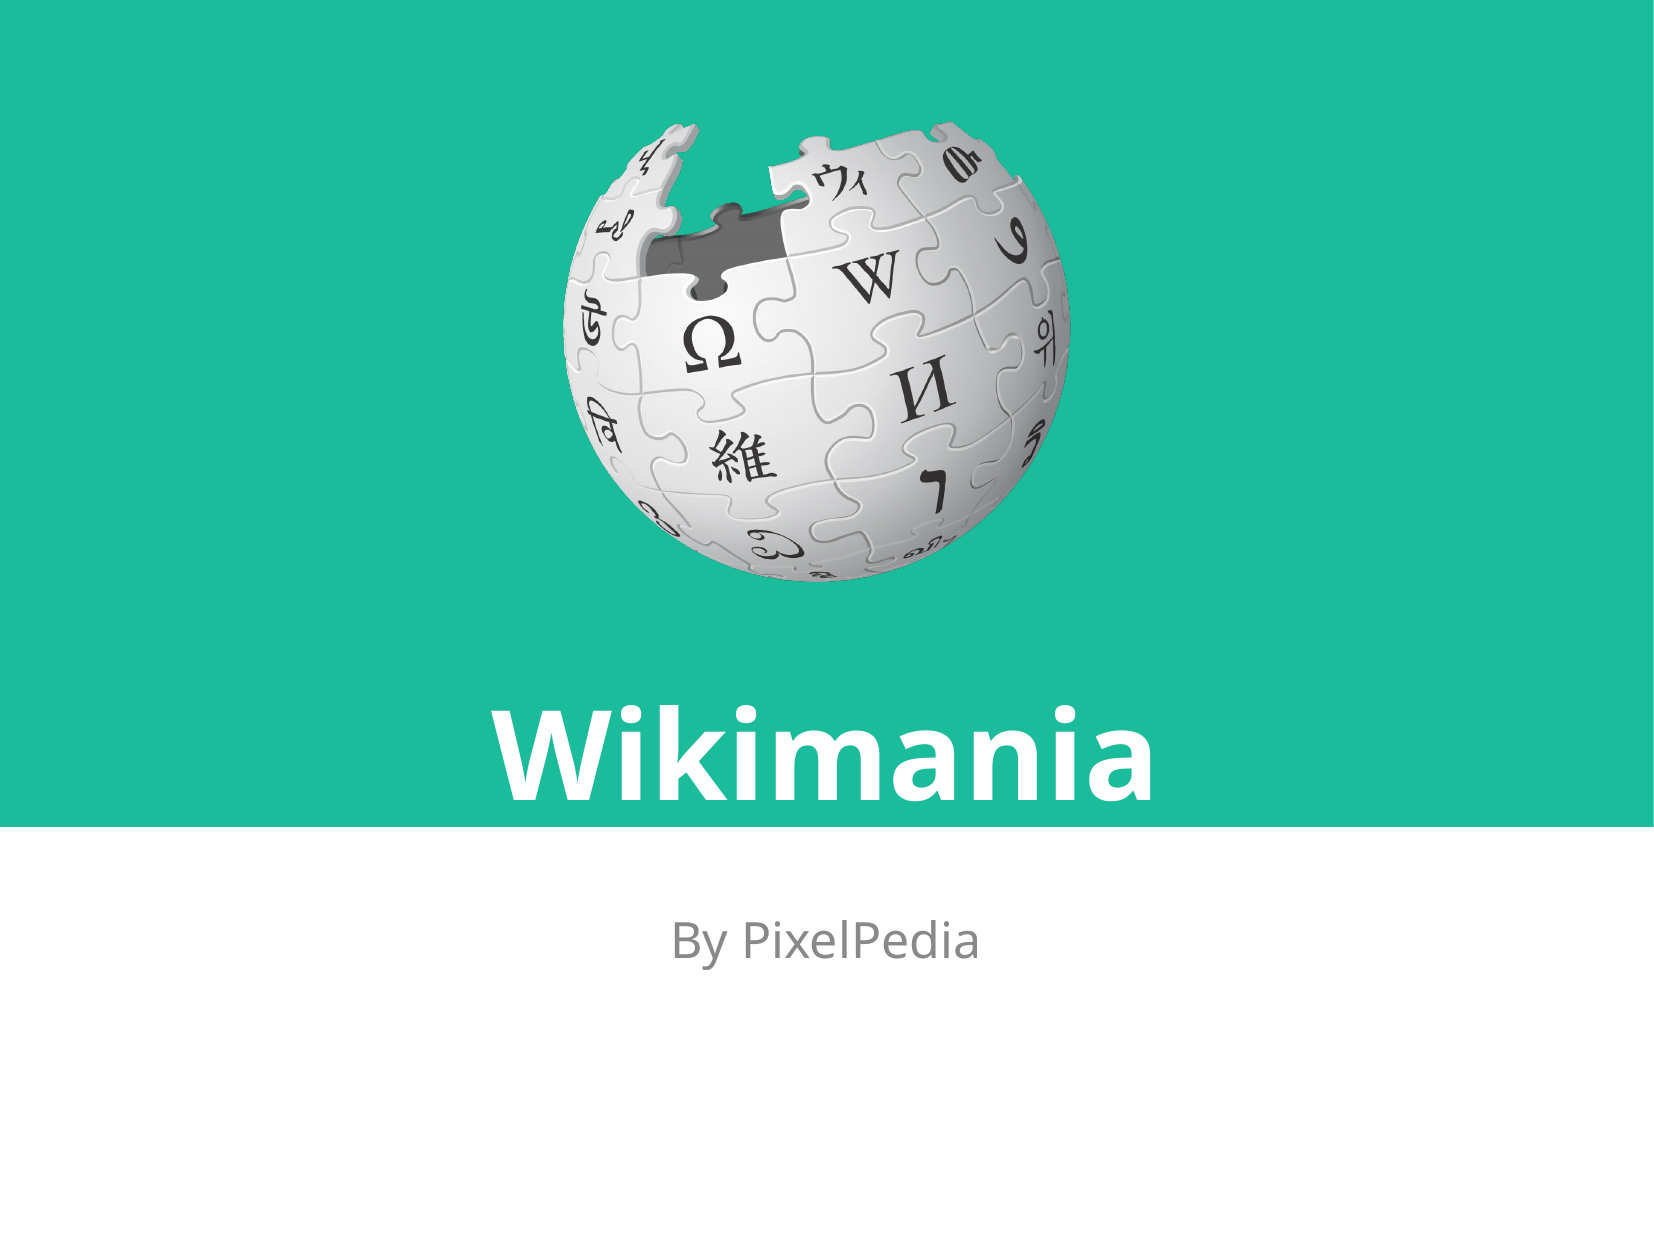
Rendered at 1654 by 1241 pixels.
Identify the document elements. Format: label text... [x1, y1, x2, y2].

list By PixelPedia [112, 829, 1540, 1102]
title Wikimania [112, 309, 1540, 826]
picture [561, 118, 1073, 586]
